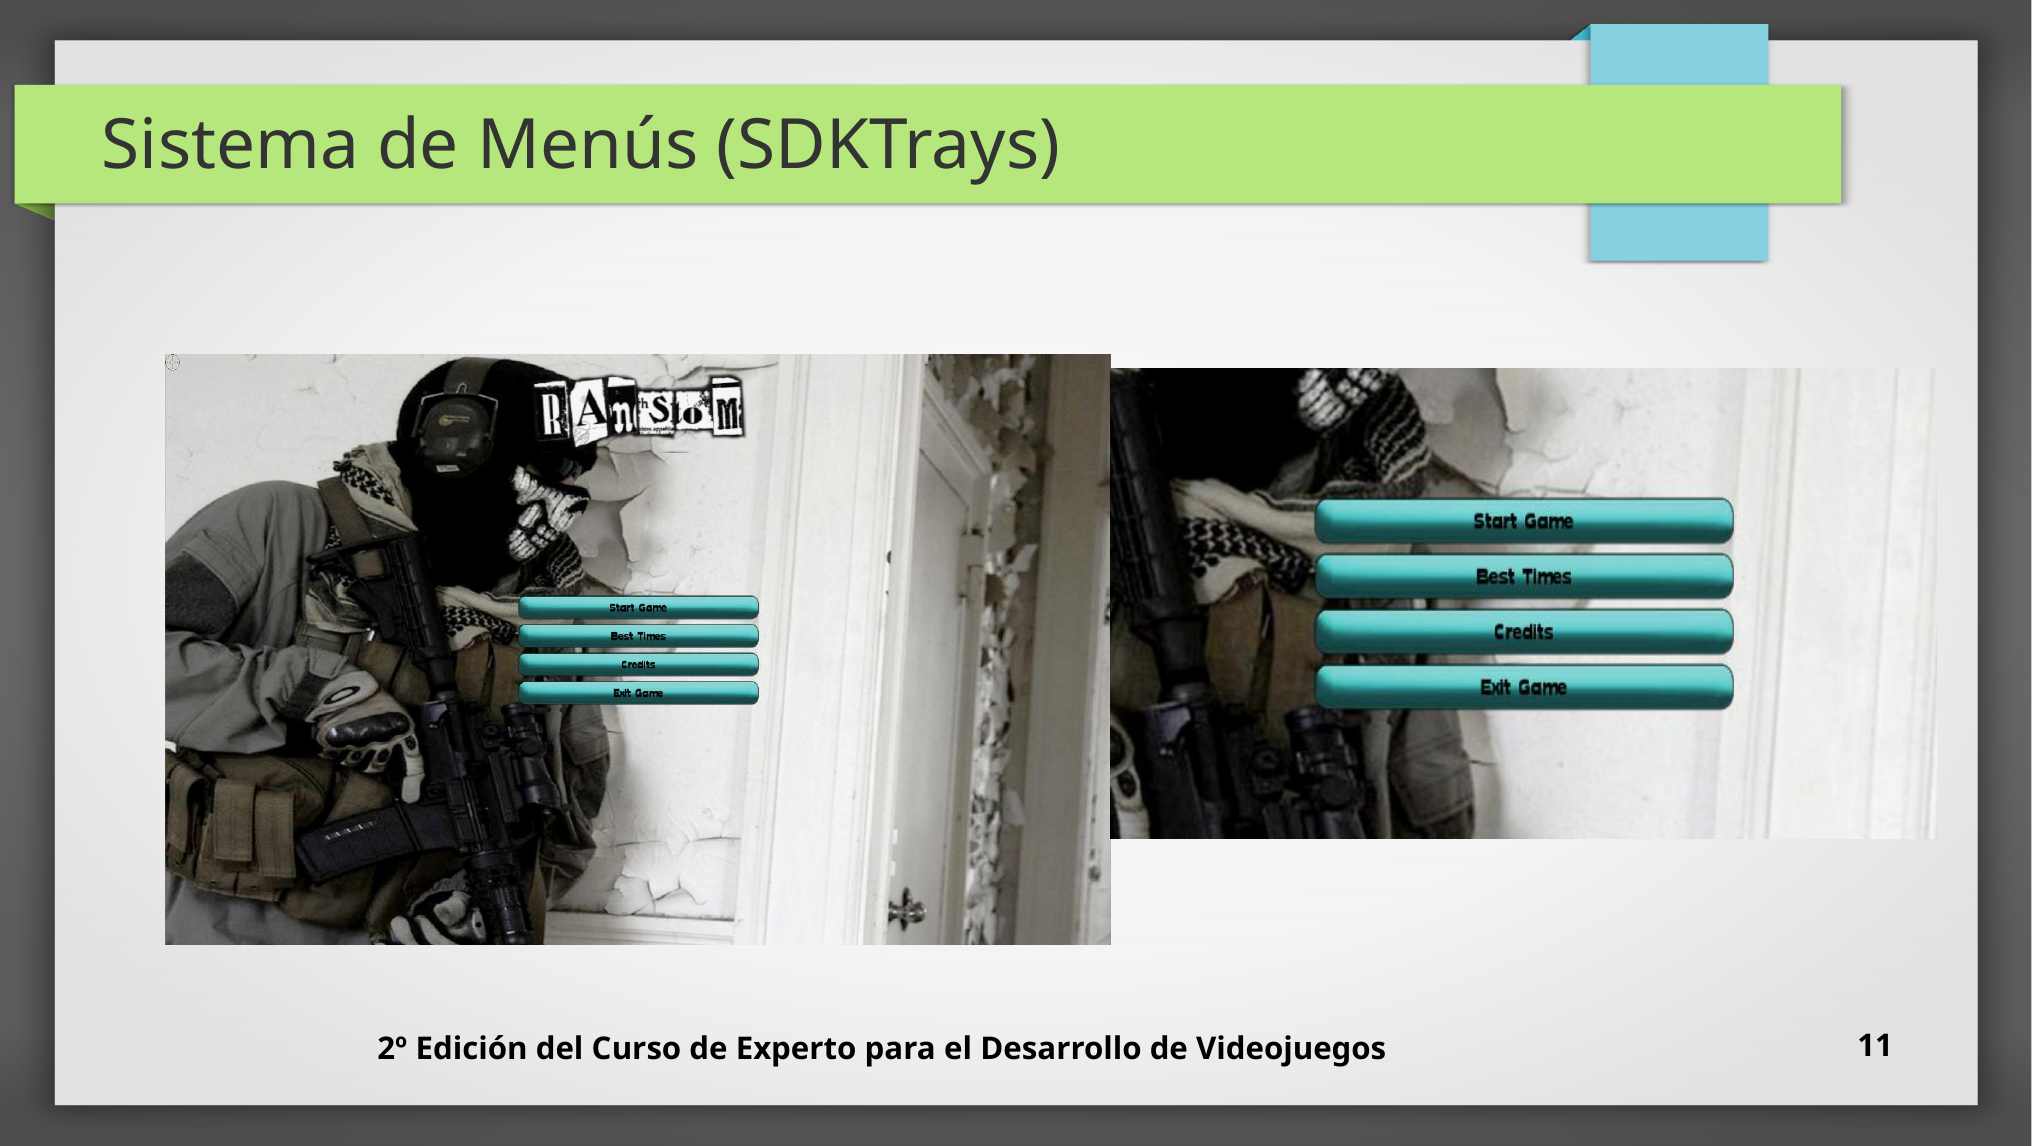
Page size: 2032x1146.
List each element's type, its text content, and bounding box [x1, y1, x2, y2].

title Sistema de Menús (SDKTrays) [101, 45, 1931, 237]
text_box <número> [1842, 1015, 2032, 1082]
text_box 2º Edición del Curso de Experto para el Desarrollo de Videojuegos [362, 1018, 1669, 1085]
picture [0, 0, 2032, 1146]
